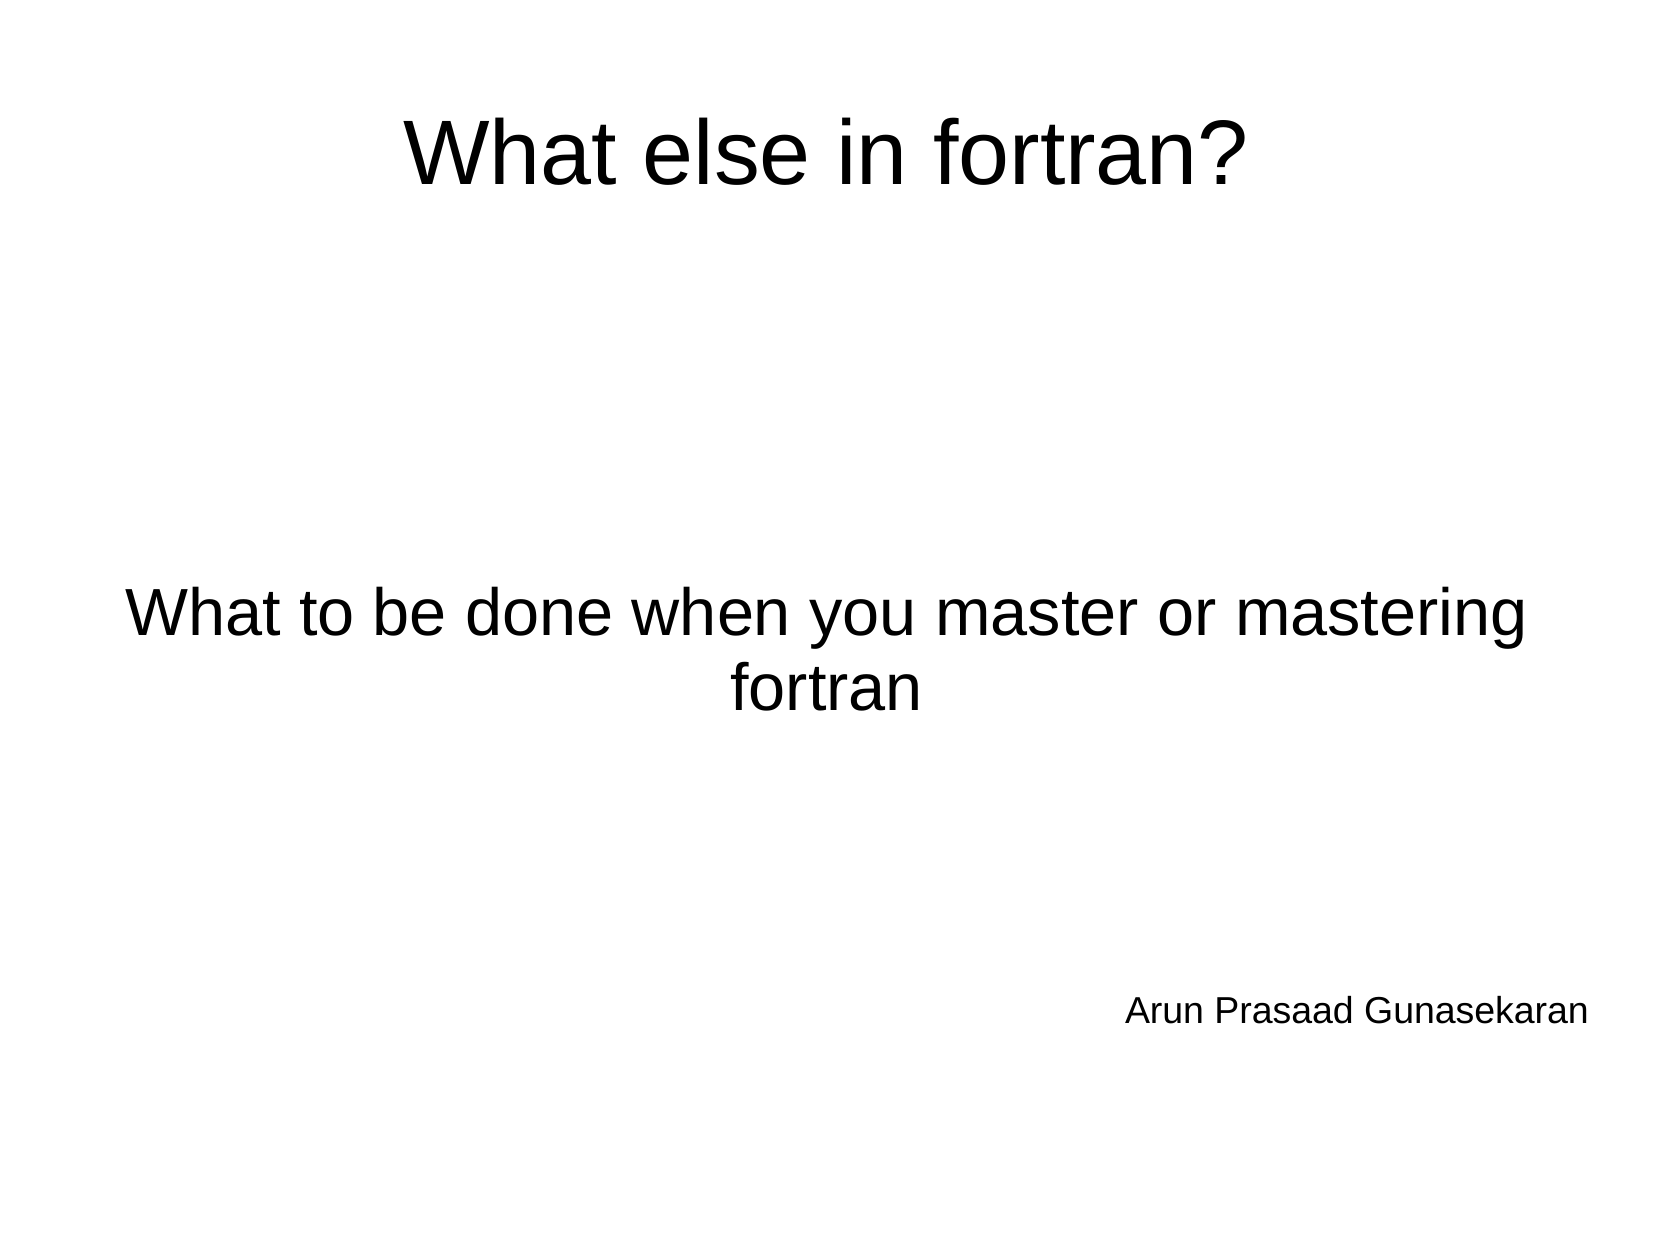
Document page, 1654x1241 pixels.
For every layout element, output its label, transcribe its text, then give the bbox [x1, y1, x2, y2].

text_box Arun Prasaad Gunasekaran [1110, 982, 1604, 1040]
title What else in fortran? [82, 49, 1571, 257]
subtitle What to be done when you master or mastering fortran [82, 290, 1571, 1010]
